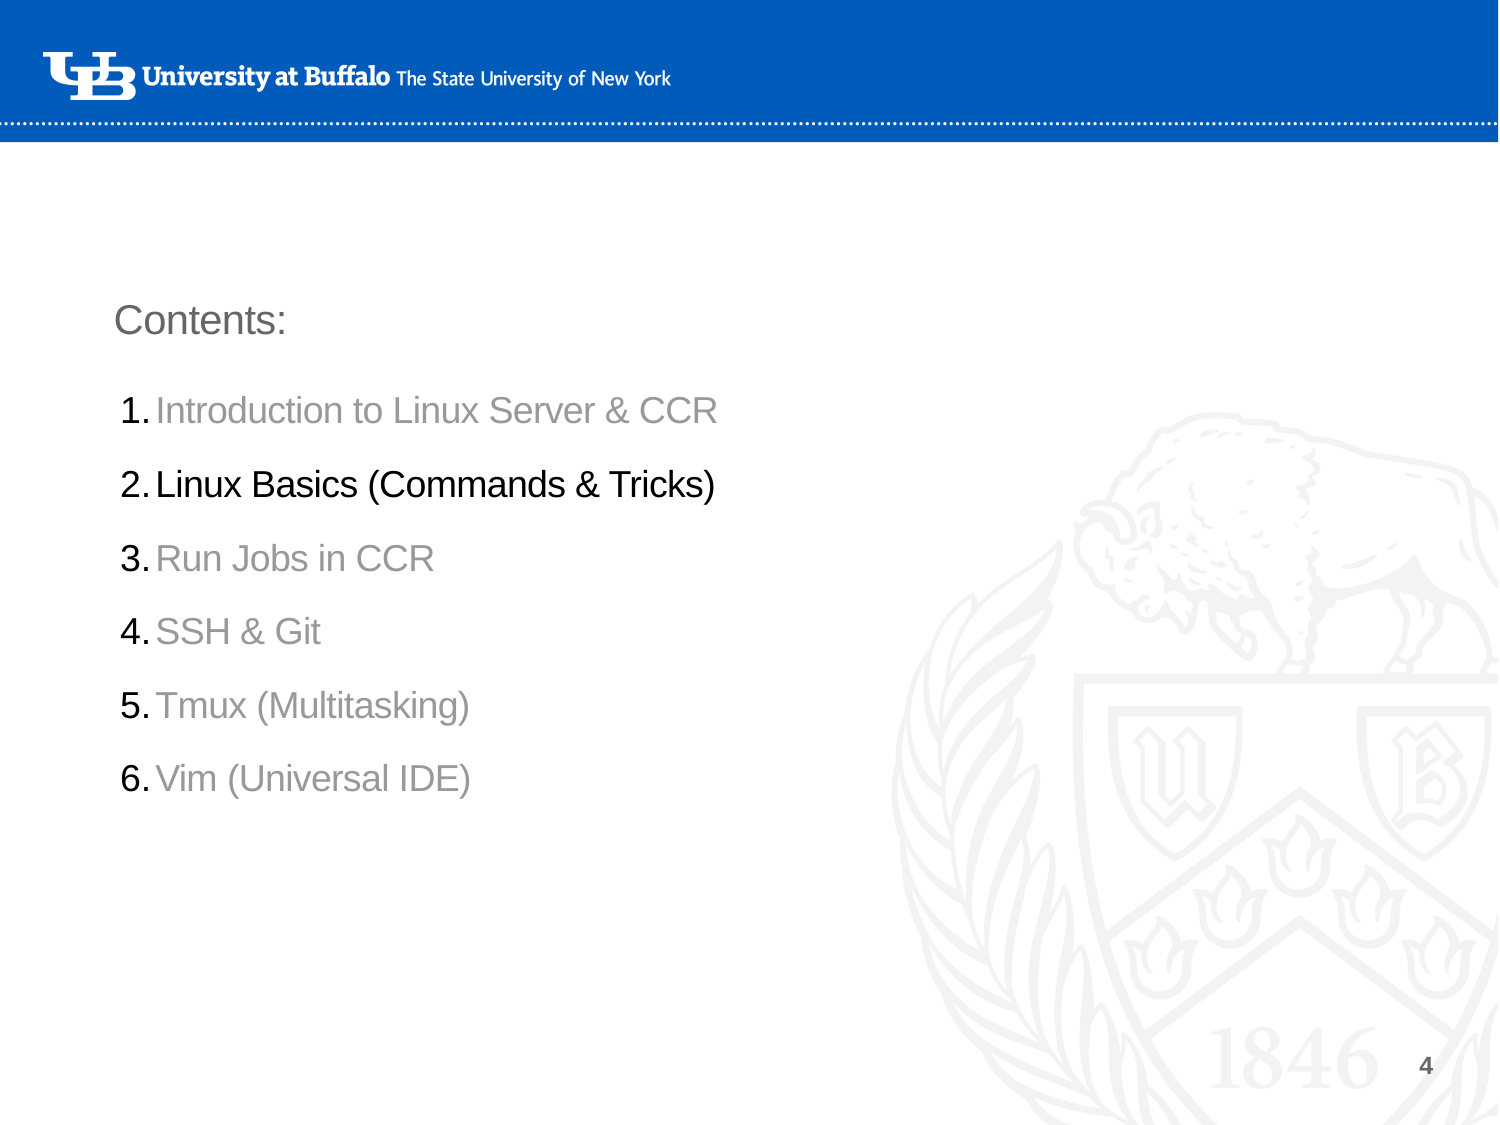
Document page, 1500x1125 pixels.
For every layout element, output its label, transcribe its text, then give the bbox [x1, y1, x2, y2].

text_box Introduction to Linux Server & CCR Linux Basics (Commands & Tricks) Run Jobs in CCR SSH & Git Tmux (Multitasking) Vim (Universal IDE) [90, 383, 1404, 841]
text_box Contents: [98, 285, 325, 357]
picture [0, 0, 1499, 1125]
